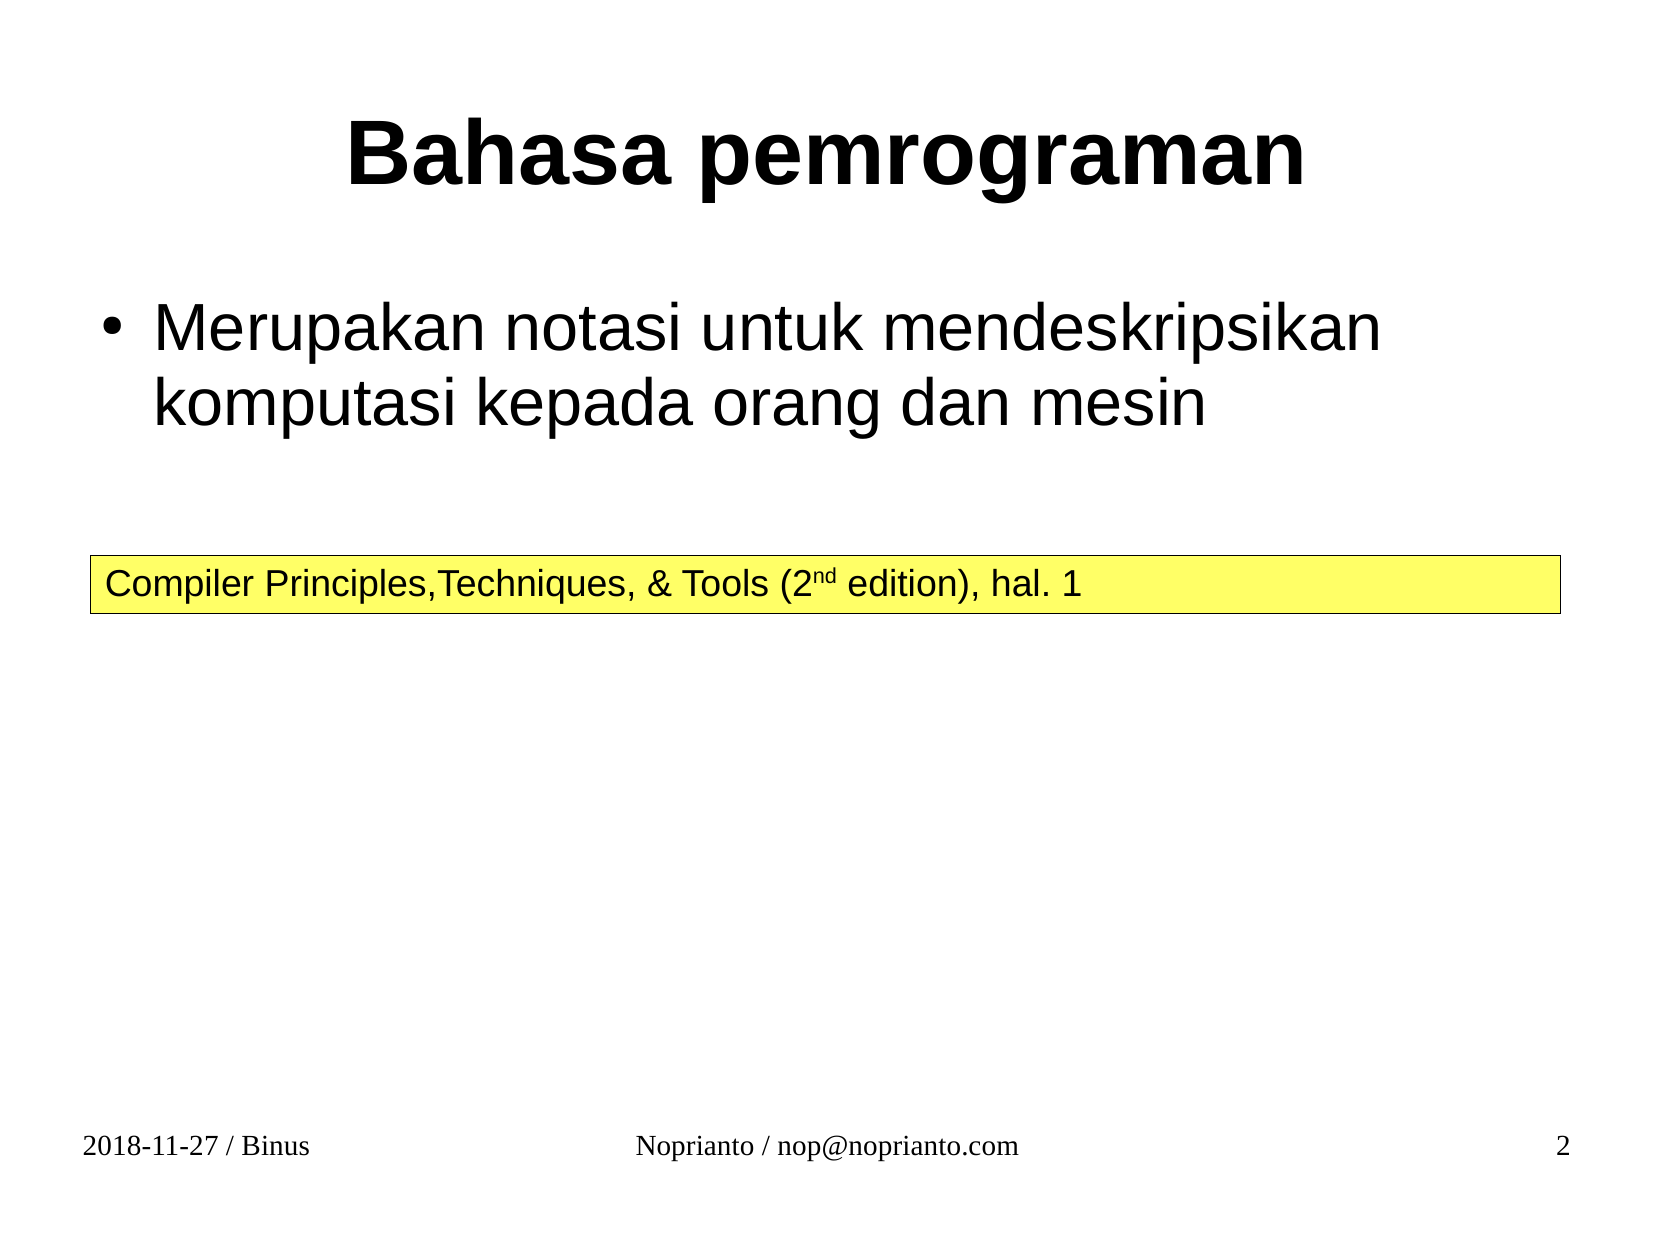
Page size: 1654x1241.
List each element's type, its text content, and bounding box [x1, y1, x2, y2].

list Merupakan notasi untuk mendeskripsikan komputasi kepada orang dan mesin [82, 290, 1571, 1010]
text_box Compiler Principles,Techniques, & Tools (2nd edition), hal. 1 [90, 555, 1561, 614]
title Bahasa pemrograman [82, 49, 1571, 257]
